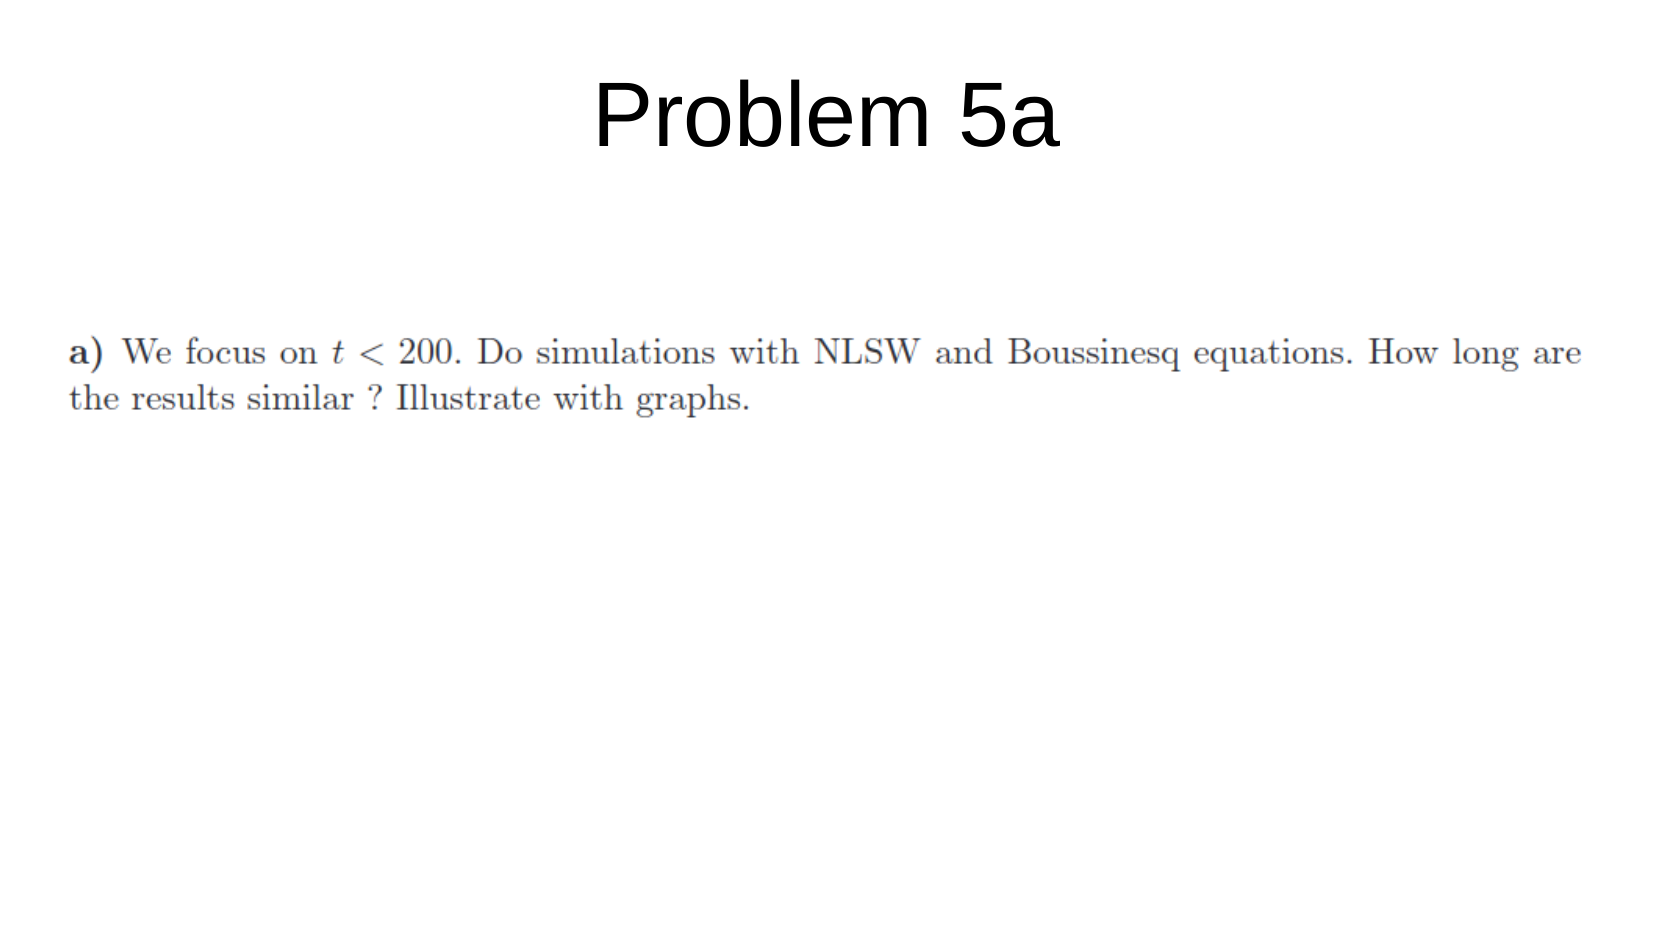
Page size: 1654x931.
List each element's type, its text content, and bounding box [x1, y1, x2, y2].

picture [60, 329, 1603, 432]
title Problem 5a [82, 0, 1571, 269]
